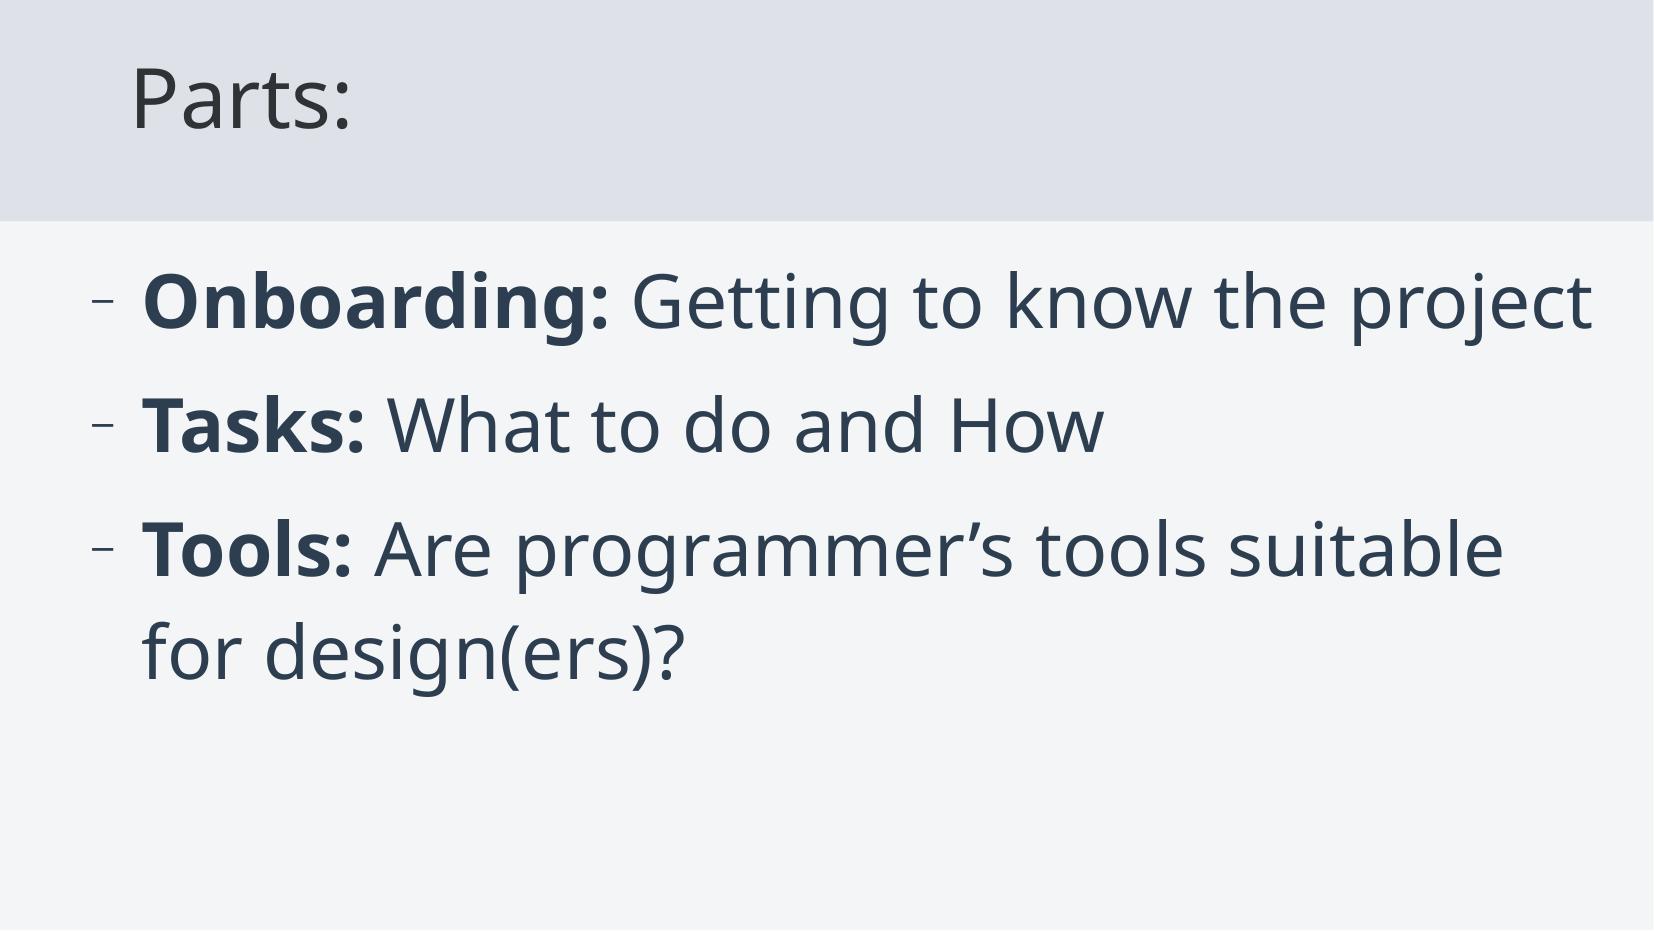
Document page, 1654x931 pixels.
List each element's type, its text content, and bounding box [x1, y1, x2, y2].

list Onboarding: Getting to know the project Tasks: What to do and How Tools: Are programmer’s tools suitable for design(ers)? [70, 248, 1607, 869]
title Parts: [129, 37, 1654, 155]
